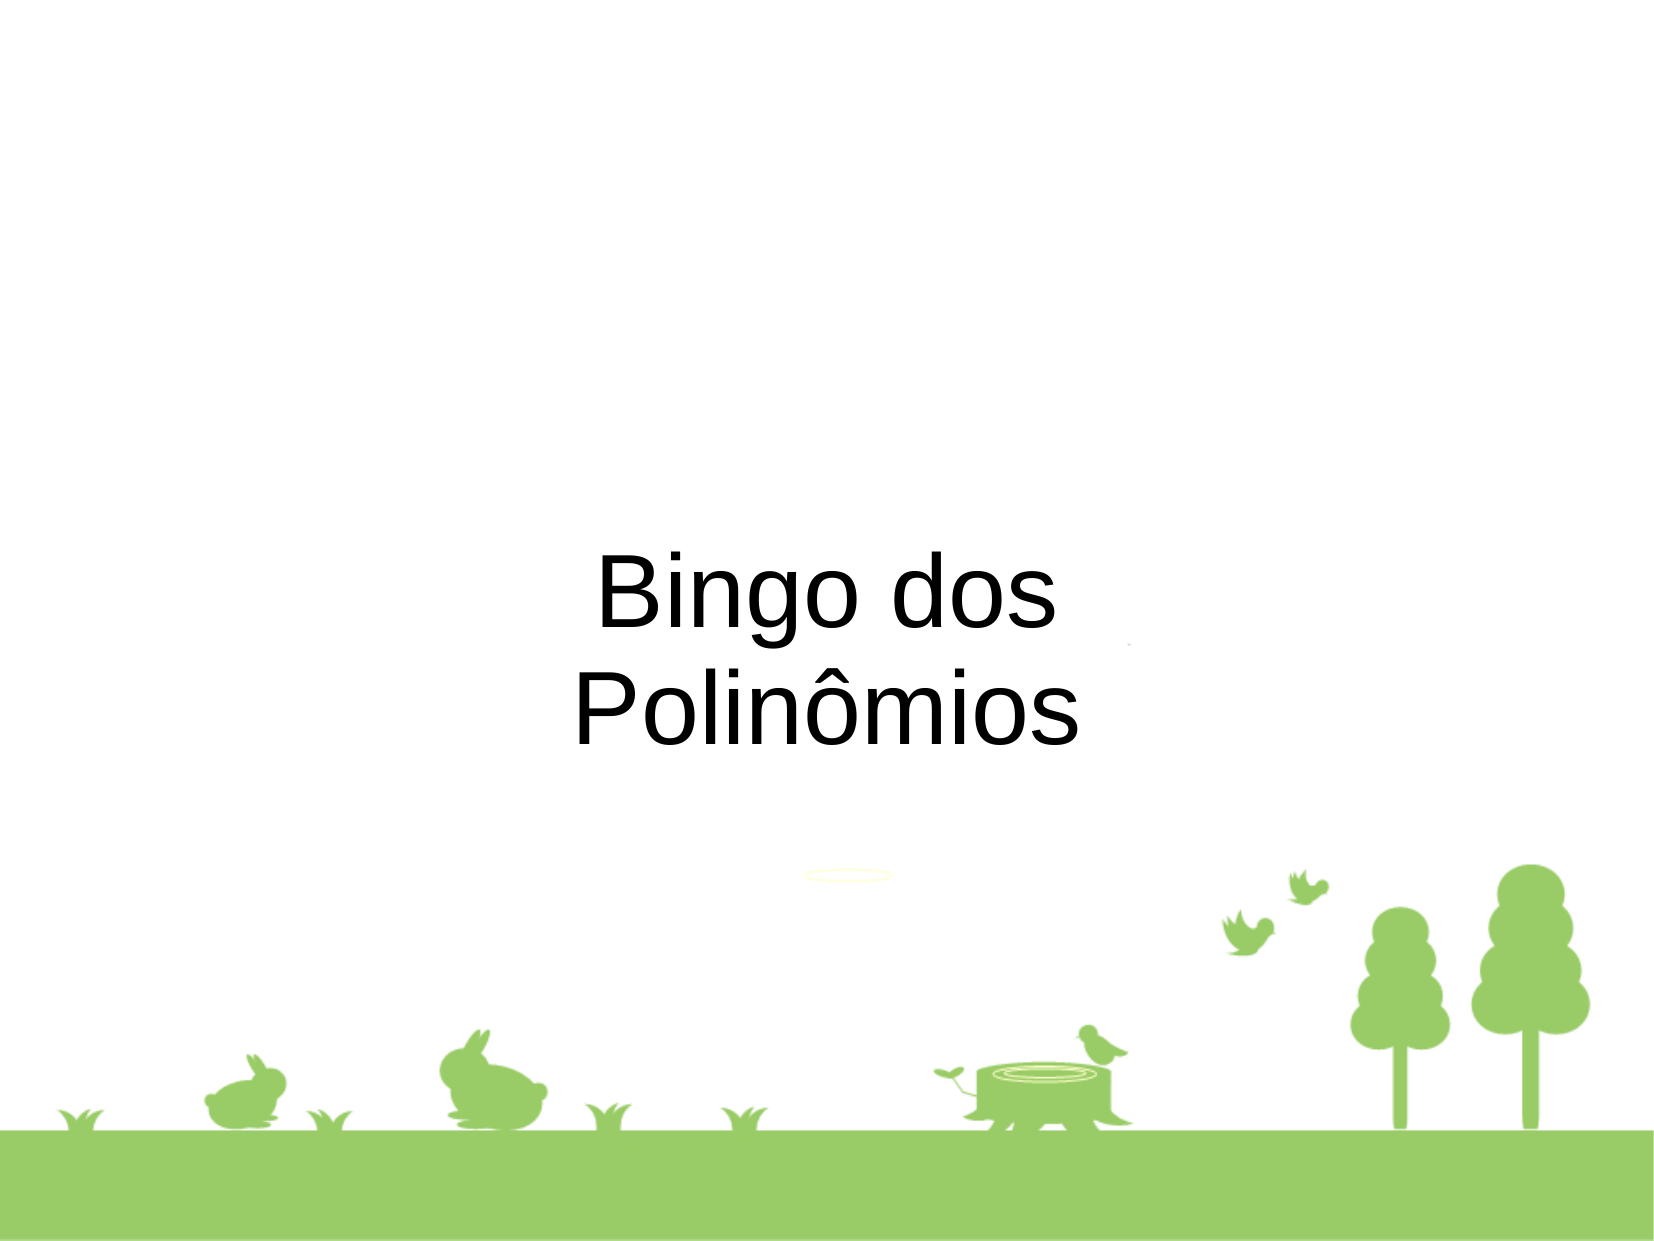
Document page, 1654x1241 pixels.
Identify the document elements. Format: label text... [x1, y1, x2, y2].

picture [0, 0, 1654, 1241]
subtitle Bingo dos Polinômios [82, 290, 1571, 1010]
